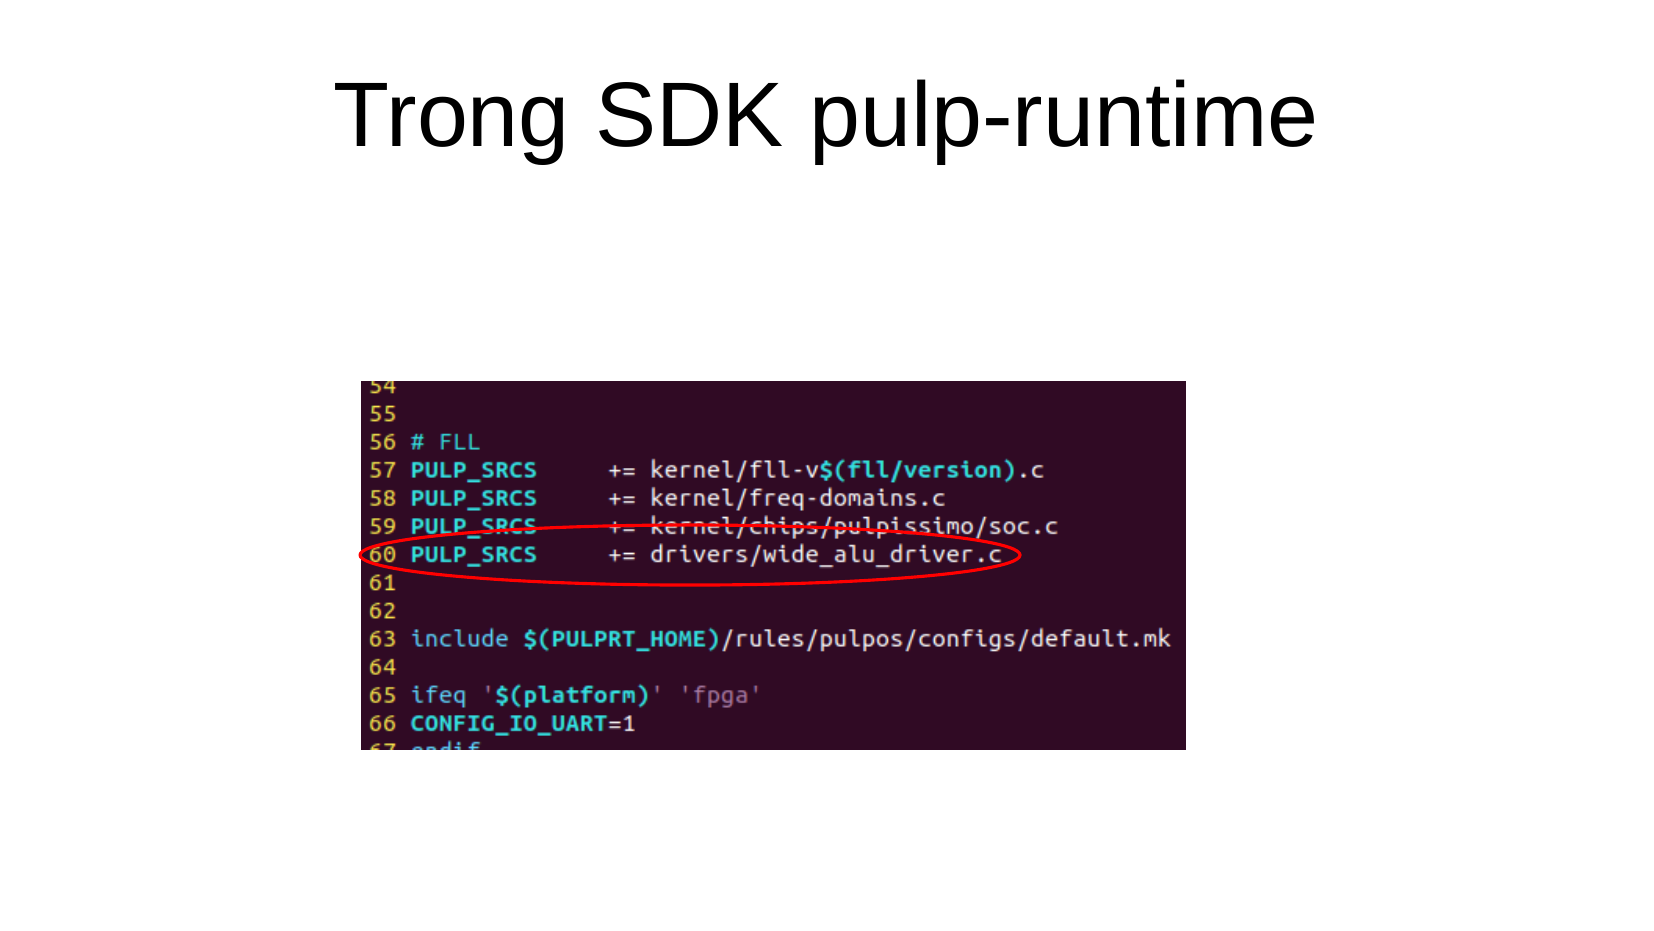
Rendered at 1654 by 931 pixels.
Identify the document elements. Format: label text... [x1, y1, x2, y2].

picture [361, 381, 1186, 751]
title Trong SDK pulp-runtime [82, 37, 1571, 193]
picture [363, 527, 1018, 583]
